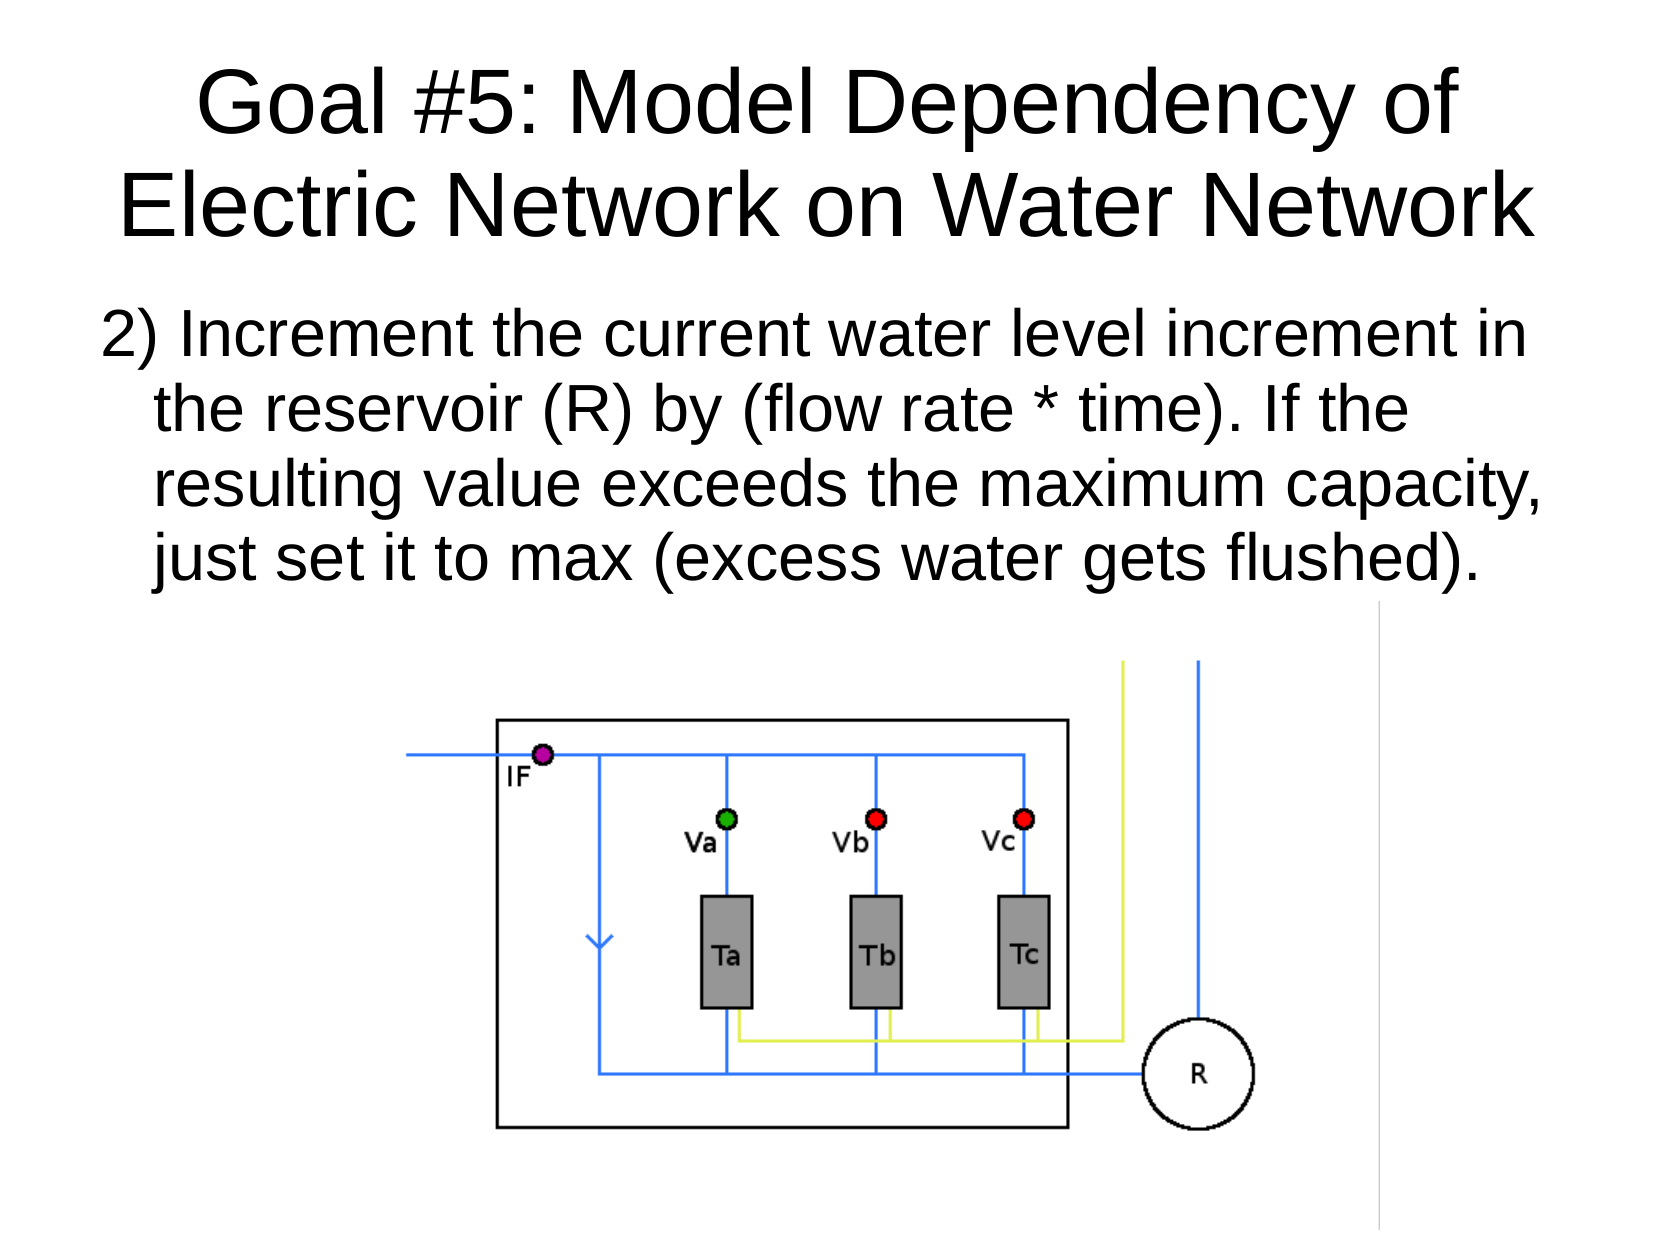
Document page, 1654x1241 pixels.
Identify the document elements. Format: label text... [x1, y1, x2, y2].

picture [375, 601, 1381, 1231]
title Goal #5: Model Dependency of Electric Network on Water Network [59, 0, 1597, 307]
list Increment the current water level increment in the reservoir (R) by (flow rate * time). If the resulting value exceeds the maximum capacity, just set it to max (excess water gets flushed). [82, 296, 1571, 616]
